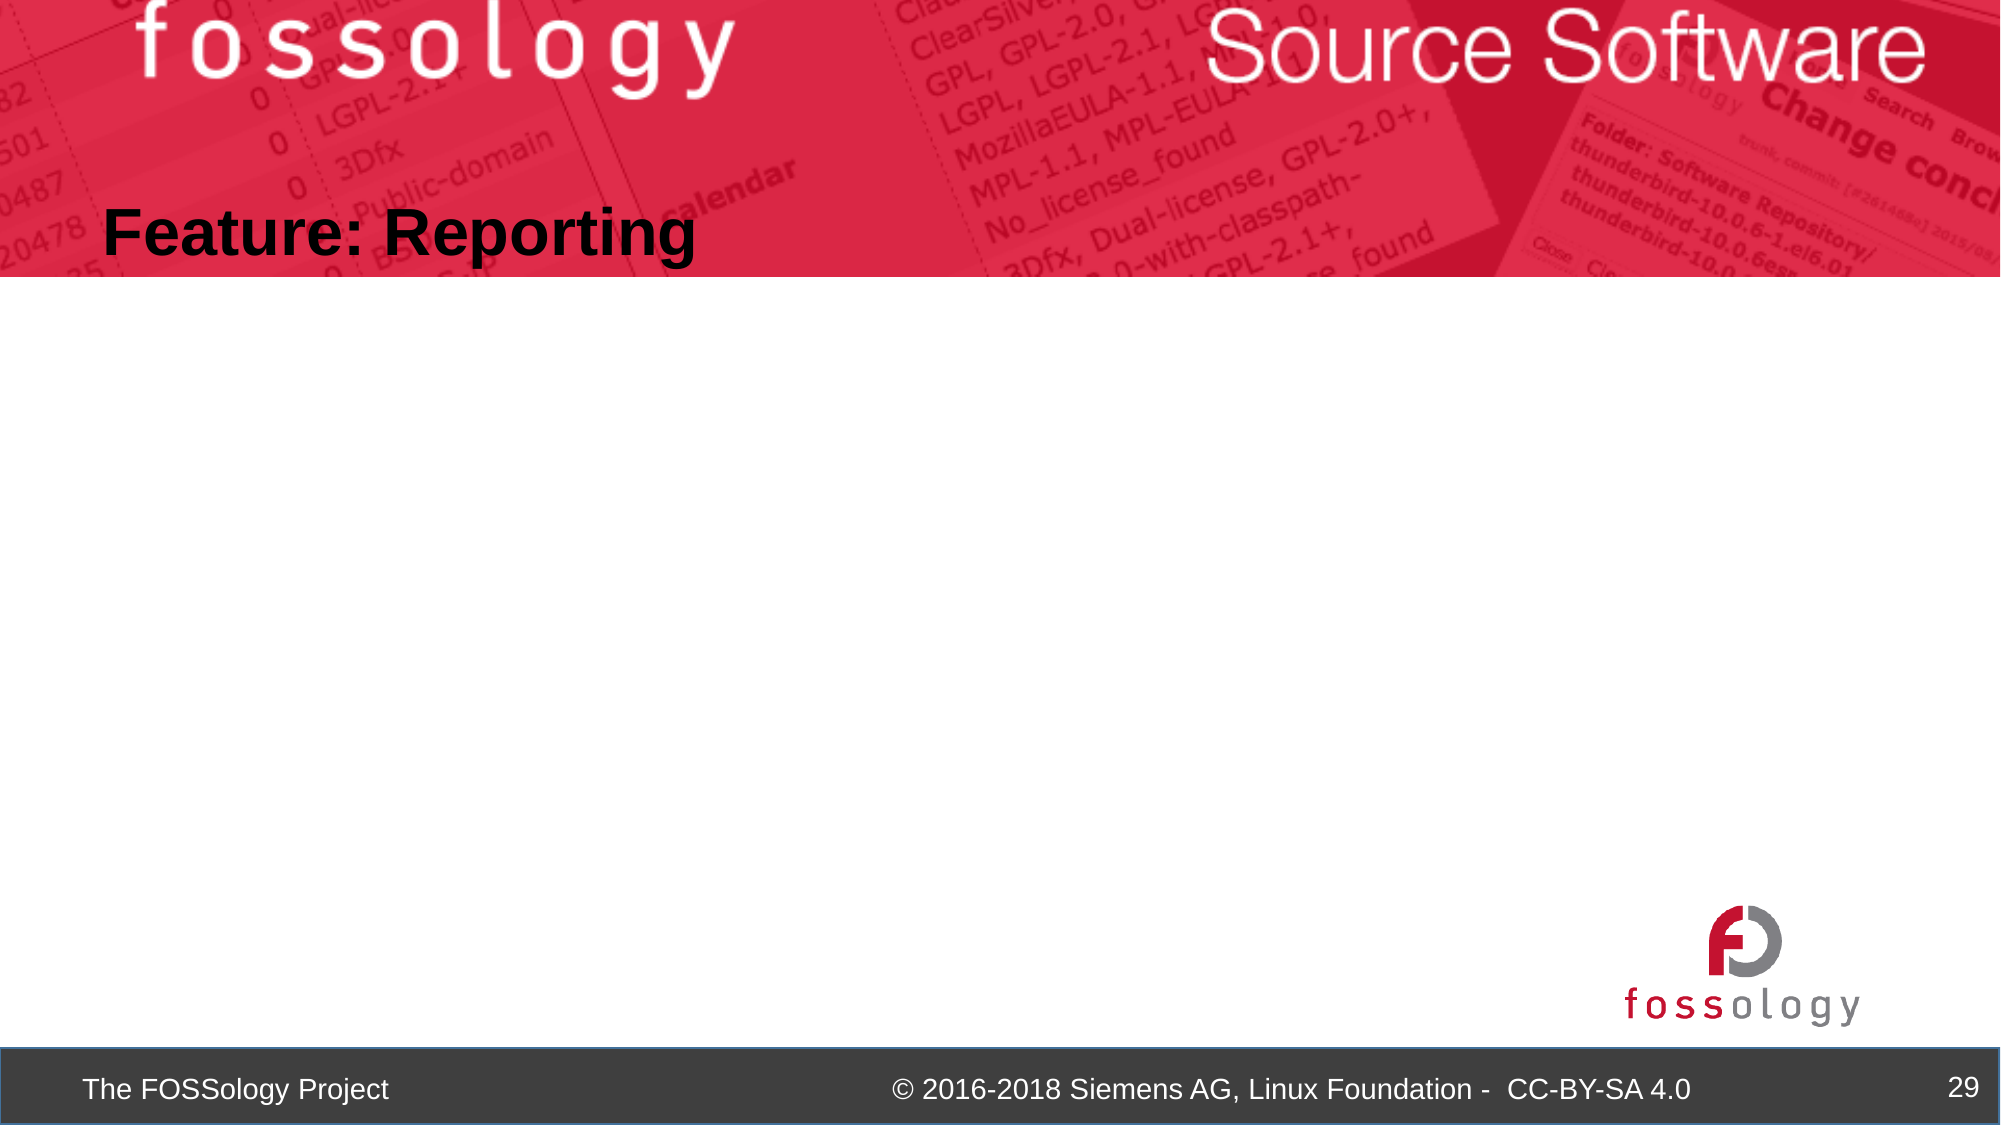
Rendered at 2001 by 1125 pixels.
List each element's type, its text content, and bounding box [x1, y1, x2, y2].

picture [0, 0, 2001, 277]
text_box Feature: Reporting [0, 99, 2000, 308]
picture [1621, 901, 1863, 1030]
